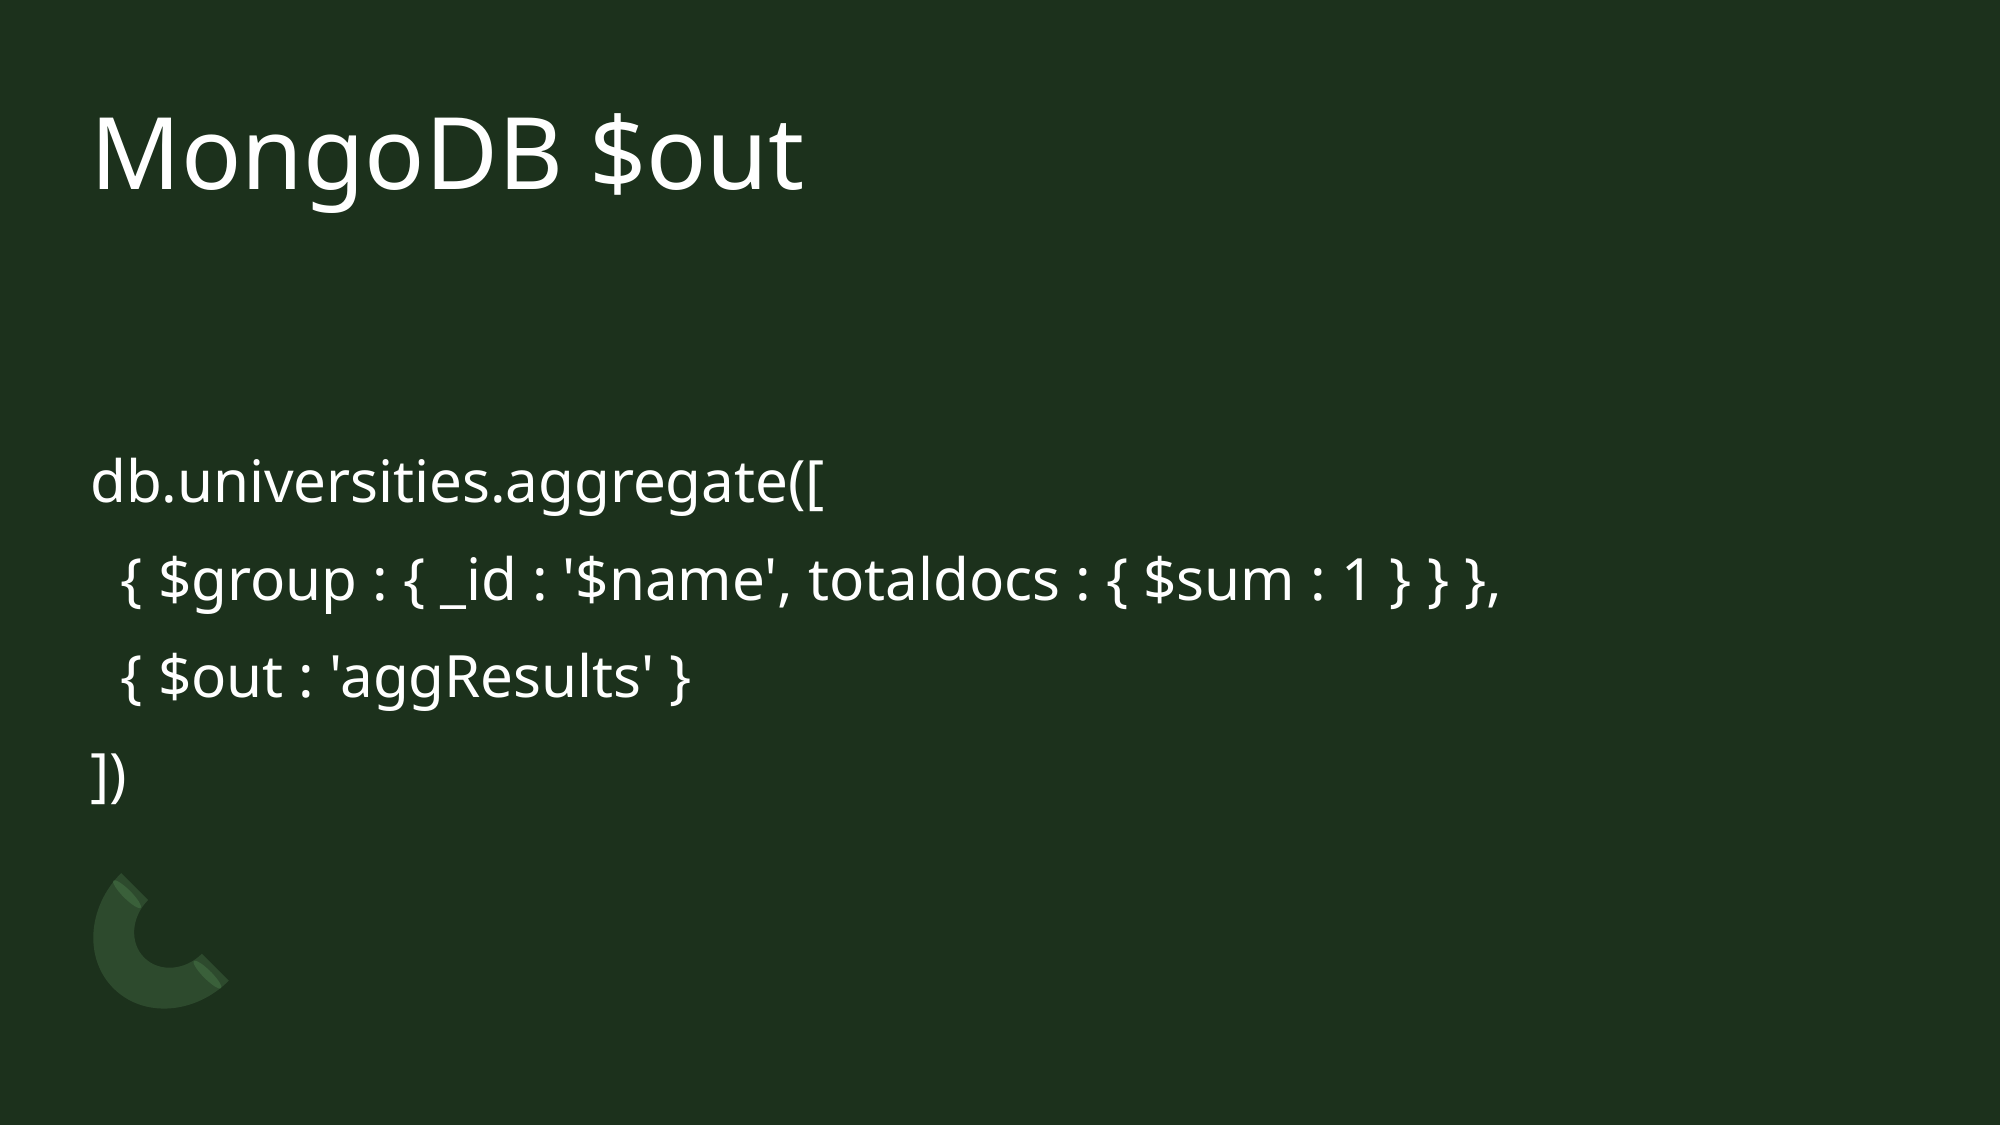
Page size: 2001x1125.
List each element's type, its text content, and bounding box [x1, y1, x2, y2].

list db.universities.aggregate([ { $group : { _id : '$name', totaldocs : { $sum : 1 } } }, { $out : 'aggResults' } ]) [90, 346, 1910, 1000]
title MongoDB $out [90, 90, 1910, 309]
